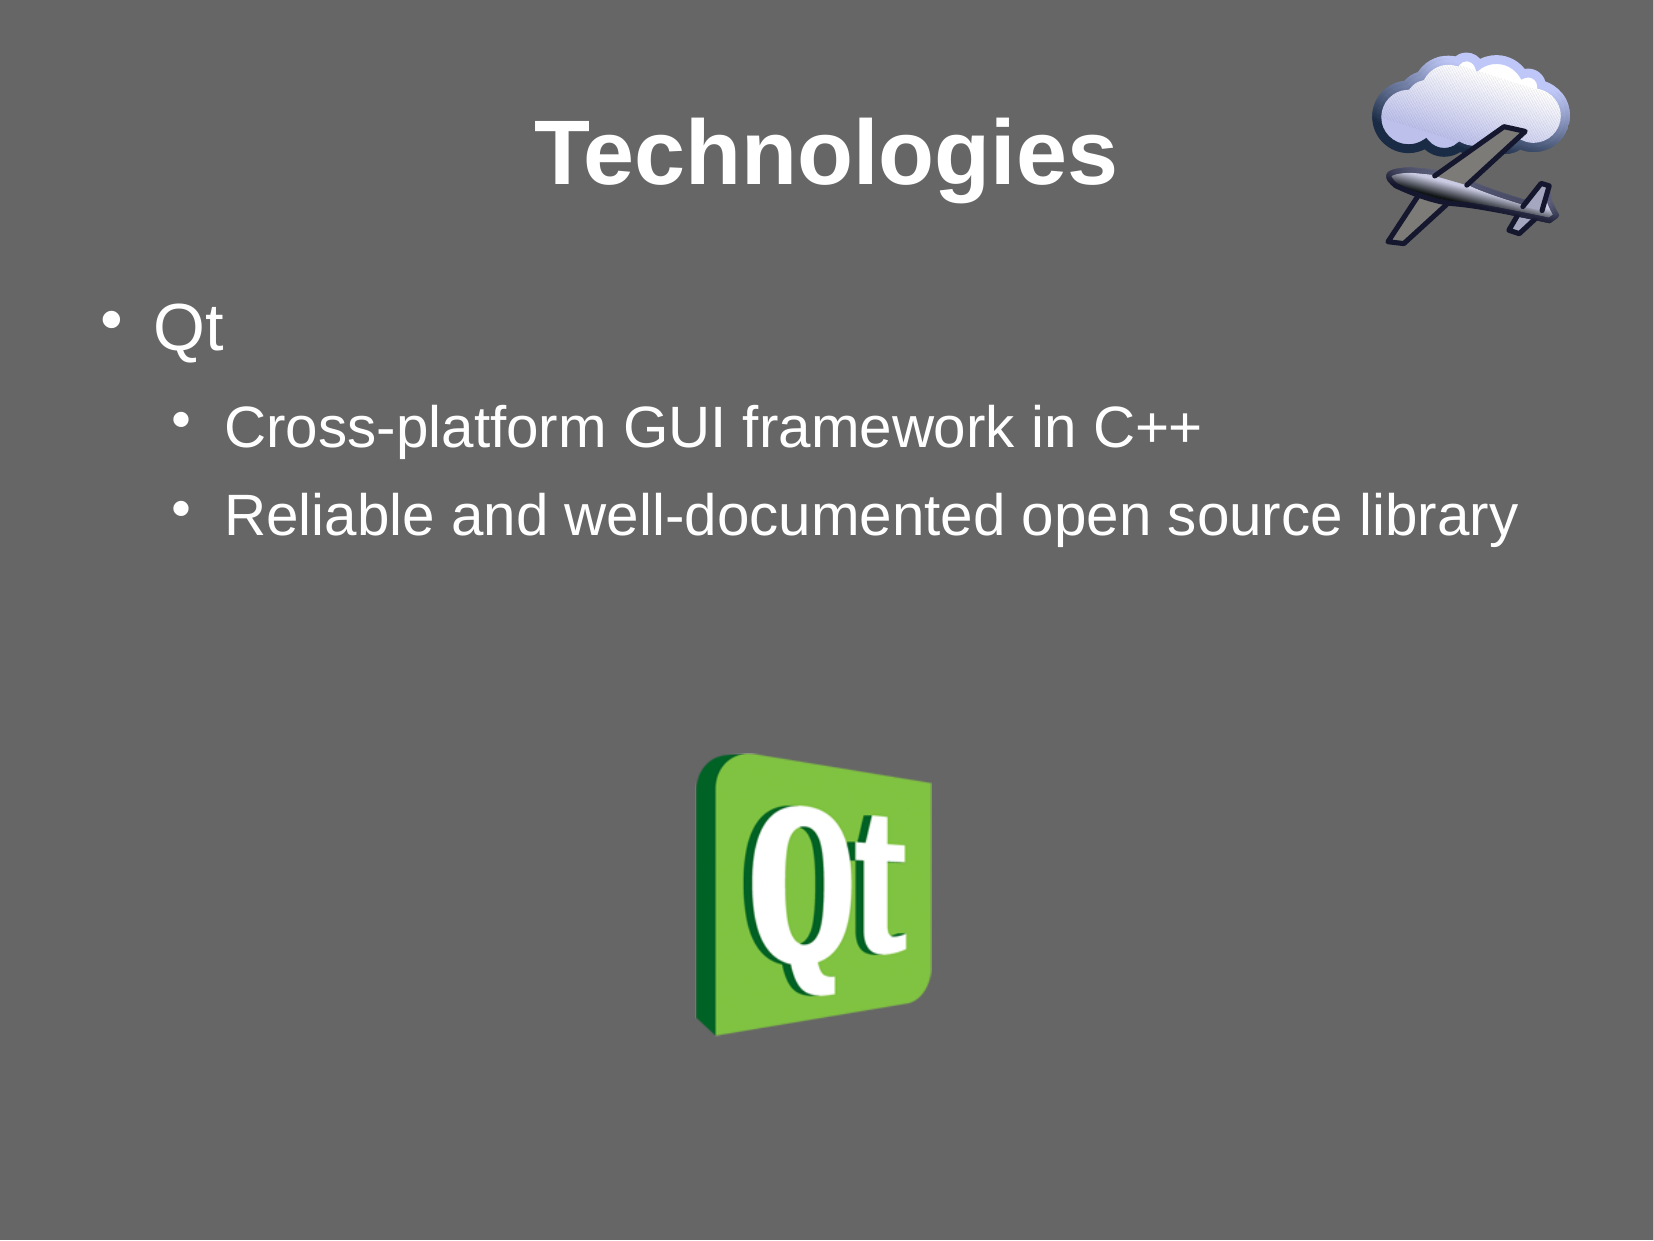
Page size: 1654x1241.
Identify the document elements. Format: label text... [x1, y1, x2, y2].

title Technologies [82, 49, 1571, 257]
picture [685, 744, 1028, 1087]
list Qt Cross-platform GUI framework in C++ Reliable and well-documented open source library [82, 290, 1538, 1010]
